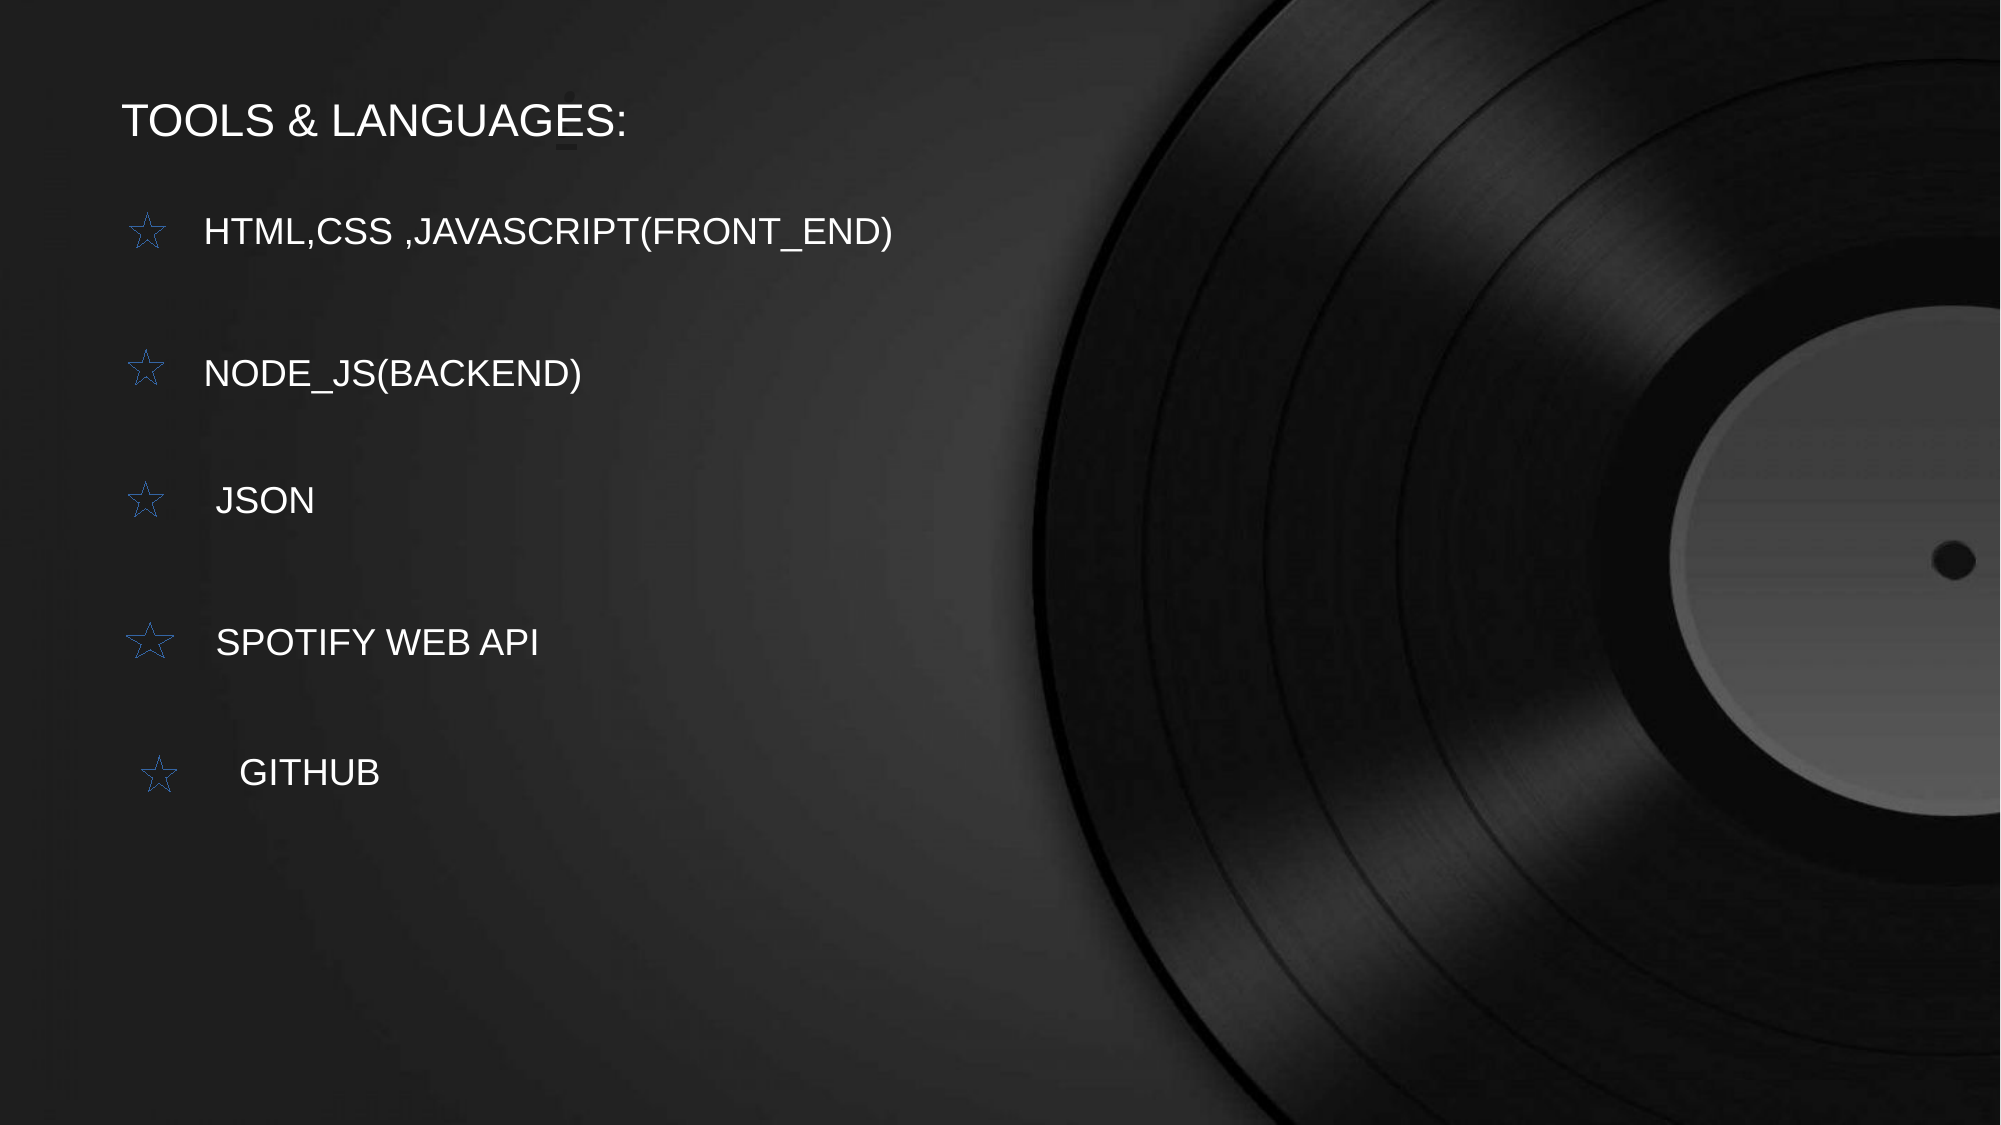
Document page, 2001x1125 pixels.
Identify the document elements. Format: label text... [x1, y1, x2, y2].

text_box : [0, 47, 1370, 262]
text_box [128, 349, 164, 385]
text_box NODE_JS(BACKEND) [188, 344, 1028, 402]
picture [0, 0, 2001, 1125]
text_box [126, 622, 174, 658]
text_box SPOTIFY WEB API [200, 614, 591, 713]
text_box [128, 481, 164, 517]
text_box TOOLS & LANGUAGES: [106, 87, 993, 154]
text_box [141, 755, 177, 792]
text_box [129, 212, 166, 248]
text_box HTML,CSS ,JAVASCRIPT(FRONT_END) [188, 202, 957, 302]
text_box JSON [200, 472, 650, 530]
text_box GITHUB [224, 744, 638, 801]
